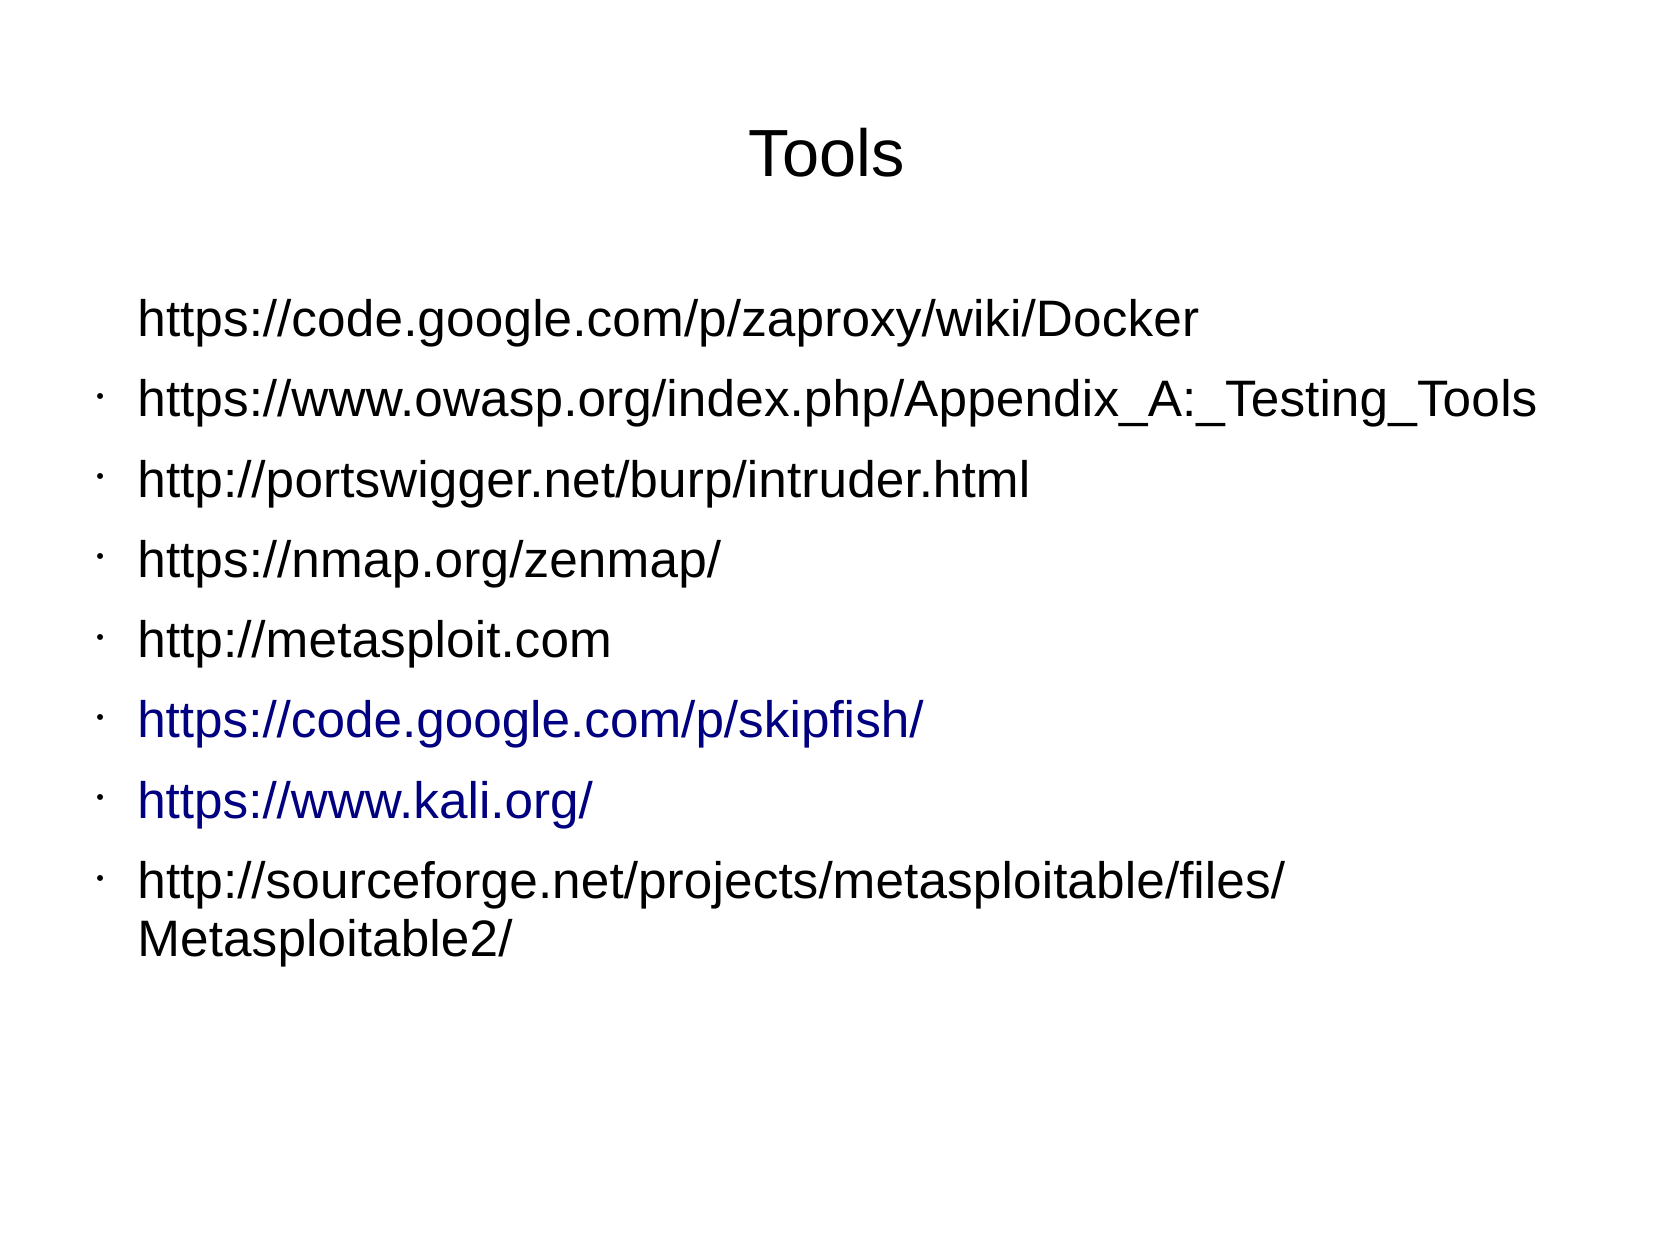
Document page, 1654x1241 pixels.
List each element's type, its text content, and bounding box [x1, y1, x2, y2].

title Tools [82, 49, 1571, 257]
list https://code.google.com/p/zaproxy/wiki/Docker https://www.owasp.org/index.php/Appendix_A:_Testing_Tools http://portswigger.net/burp/intruder.html https://nmap.org/zenmap/ http://metasploit.com https://code.google.com/p/skipfish/ https://www.kali.org/ http://sourceforge.net/projects/metasploitable/files/Metasploitable2/ [82, 290, 1571, 1010]
